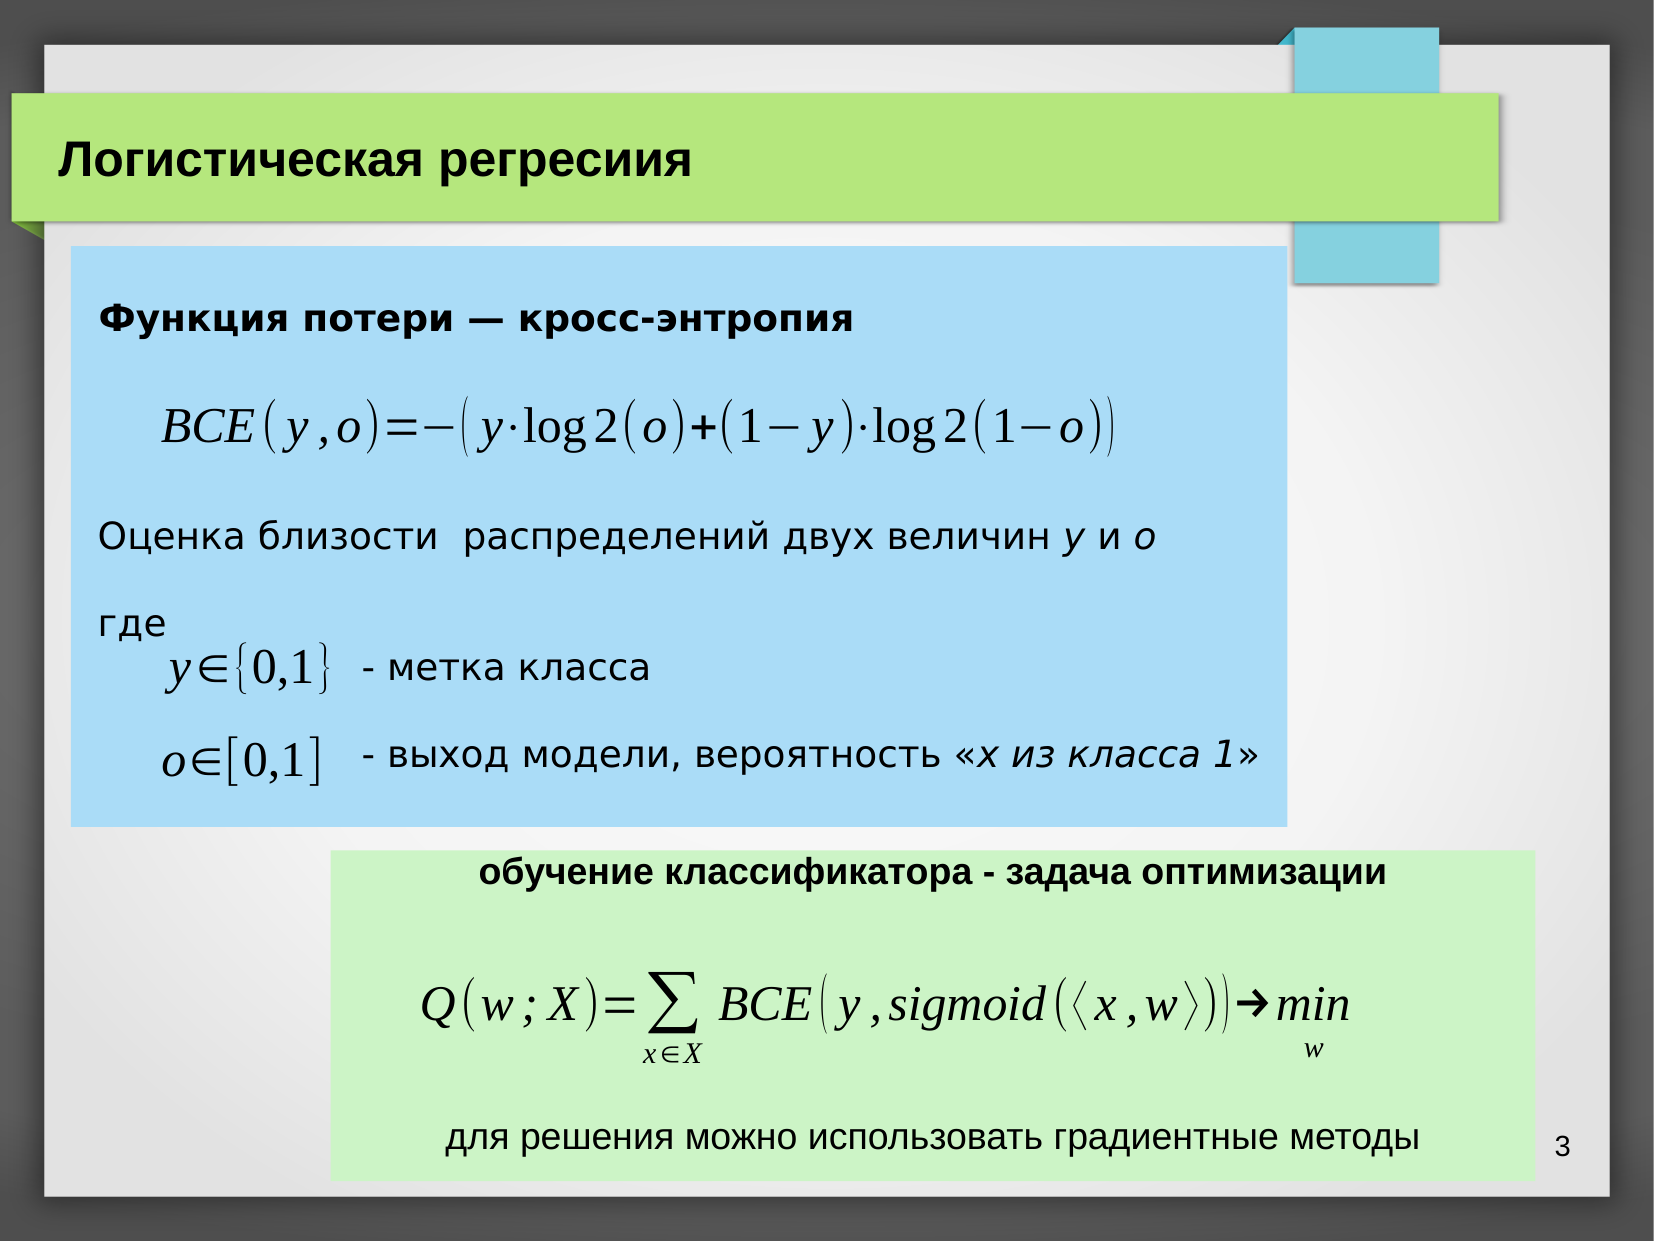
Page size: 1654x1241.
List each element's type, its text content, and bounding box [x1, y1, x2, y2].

chart [413, 968, 1358, 1071]
text_box обучение классификатора - задача оптимизации для решения можно использовать градиентные методы [330, 850, 1536, 1182]
chart [153, 732, 330, 790]
chart [153, 394, 1123, 461]
picture [0, 0, 1654, 1241]
title Логистическая регресиия [58, 106, 1476, 213]
chart [156, 639, 343, 698]
text_box Функция потери — кросс-энтропия Оценка близости распределений двух величин y и o где - метка класса - выход модели, вероятность «x из класса 1» [70, 246, 1288, 827]
